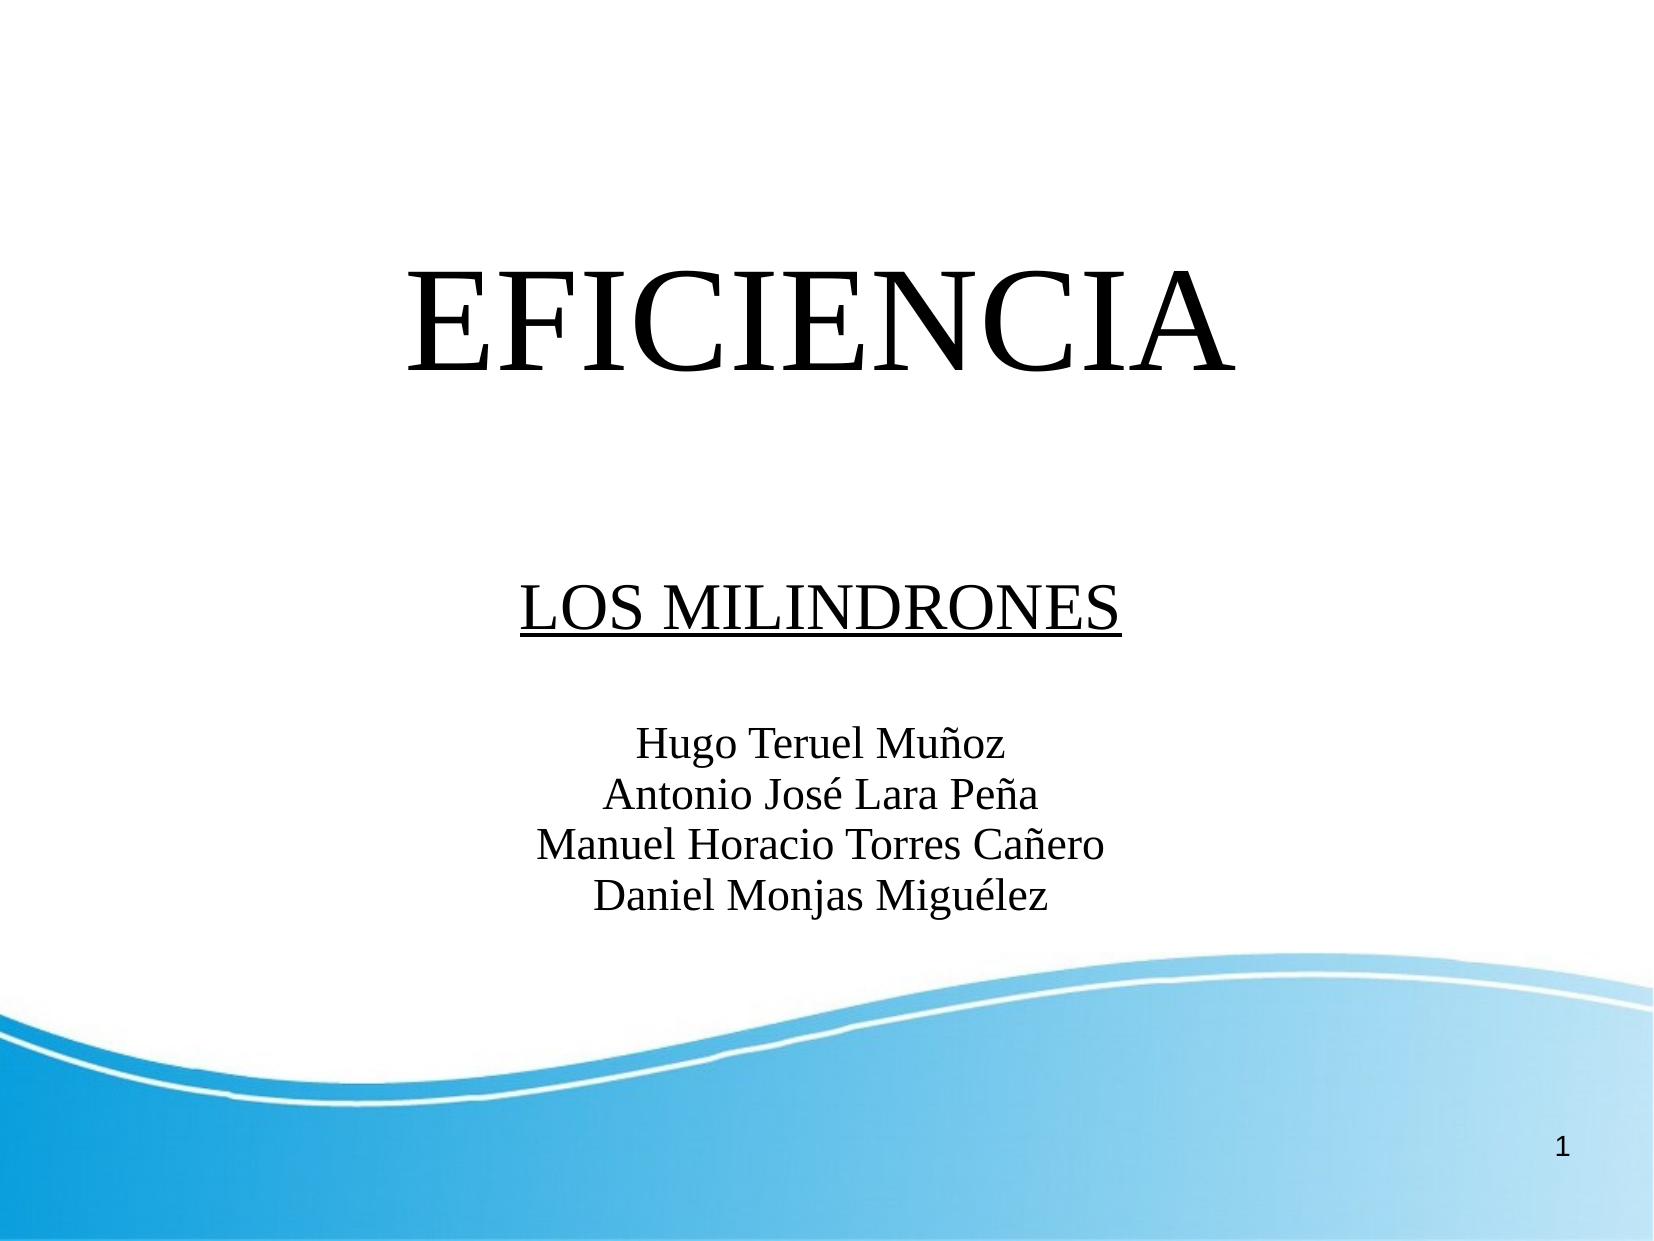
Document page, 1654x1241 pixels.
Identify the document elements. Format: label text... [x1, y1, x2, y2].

picture [0, 952, 1654, 1241]
title EFICIENCIA LOS MILINDRONES Hugo Teruel Muñoz Antonio José Lara Peña Manuel Horacio Torres Cañero Daniel Monjas Miguélez [153, 70, 1489, 1198]
